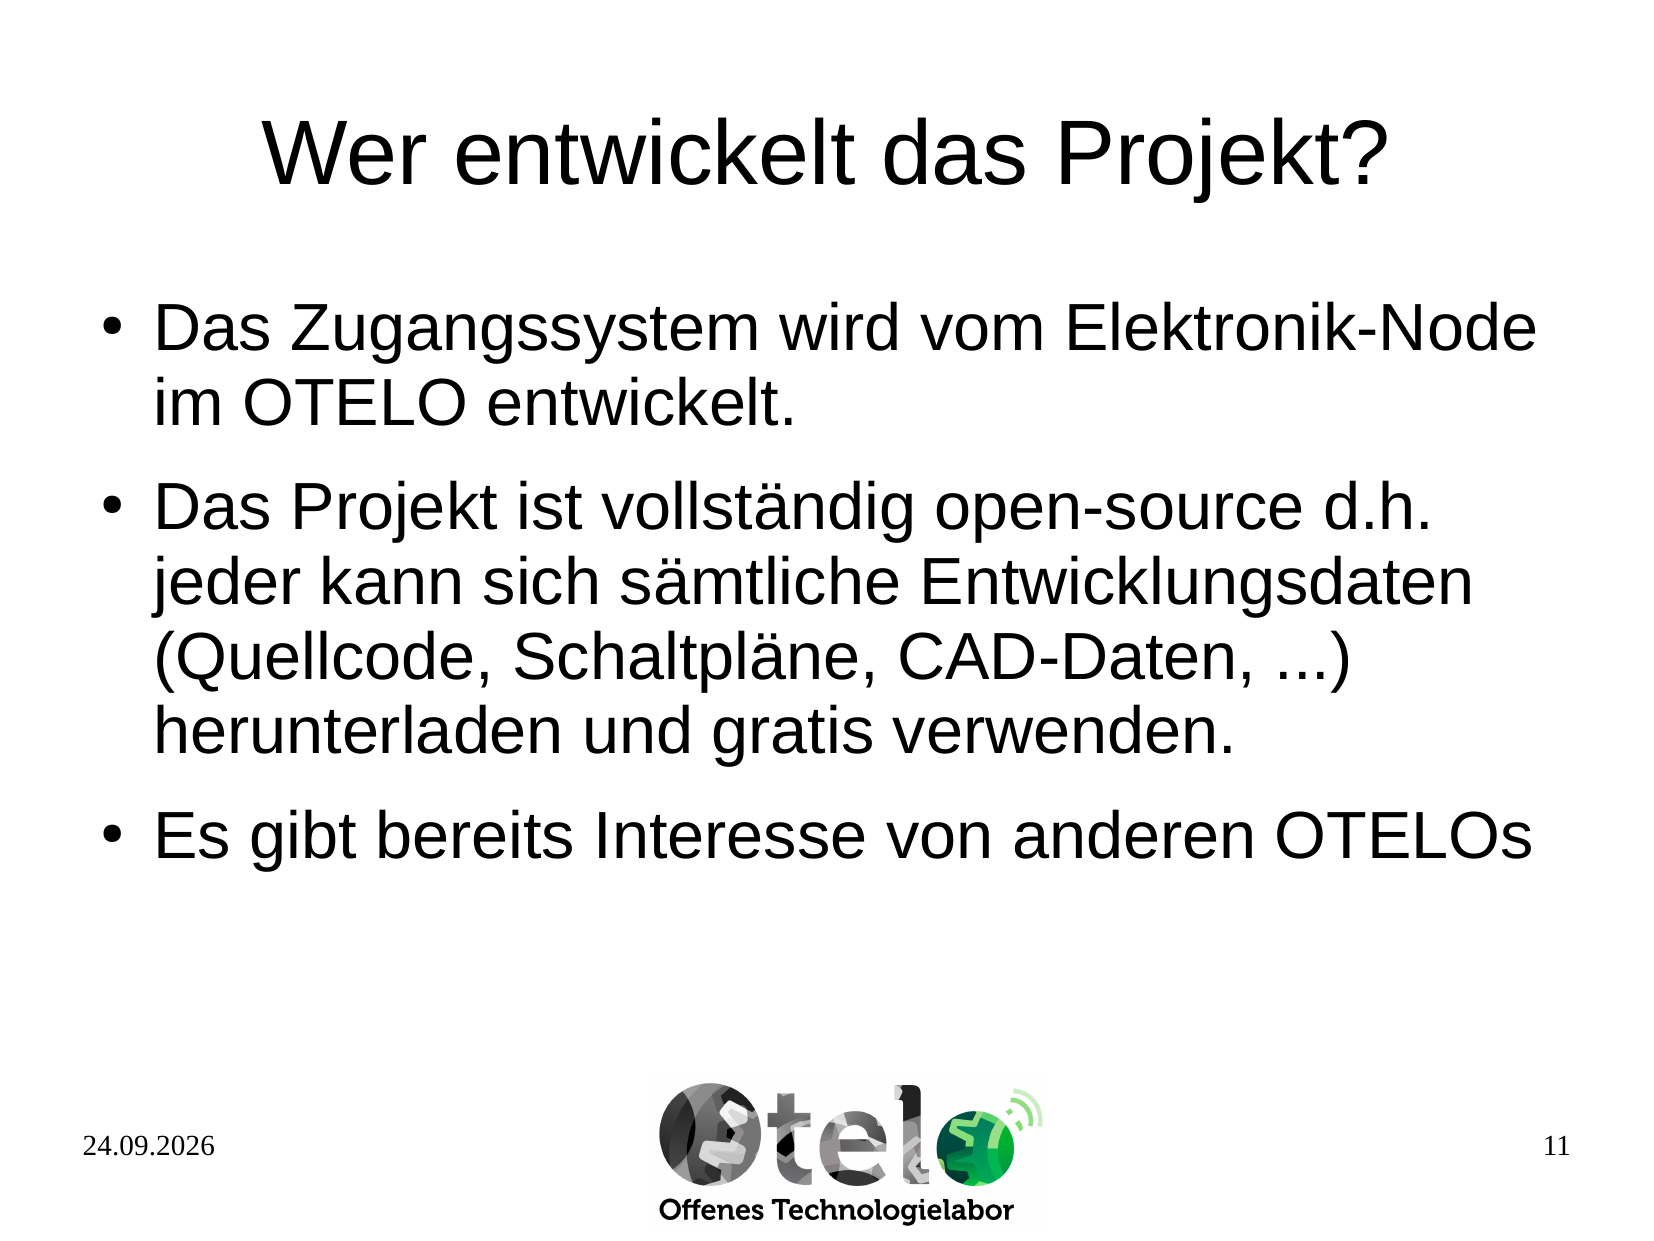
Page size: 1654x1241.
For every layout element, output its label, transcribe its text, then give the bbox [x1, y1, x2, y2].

list Das Zugangssystem wird vom Elektronik-Node im OTELO entwickelt. Das Projekt ist vollständig open-source d.h. jeder kann sich sämtliche Entwicklungsdaten (Quellcode, Schaltpläne, CAD-Daten, ...) herunterladen und gratis verwenden. Es gibt bereits Interesse von anderen OTELOs [82, 290, 1571, 1010]
title Wer entwickelt das Projekt? [82, 49, 1571, 257]
picture [649, 1071, 1050, 1229]
